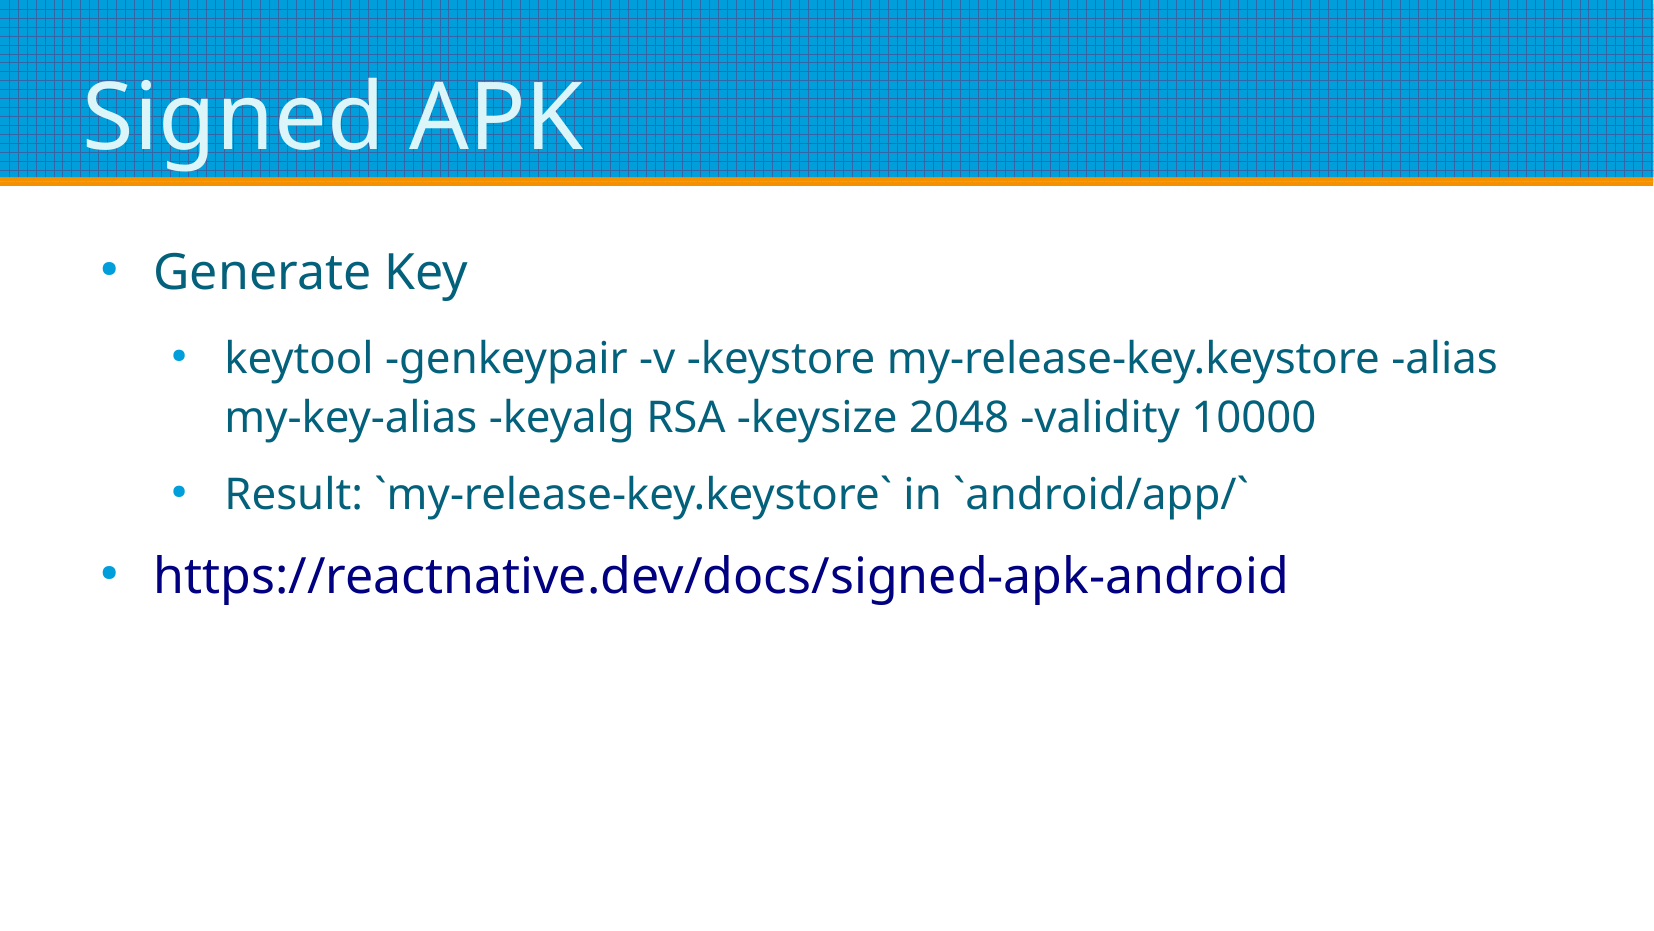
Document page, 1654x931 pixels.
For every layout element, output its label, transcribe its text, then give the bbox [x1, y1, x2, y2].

title Signed APK [82, 14, 1571, 178]
list Generate Key keytool -genkeypair -v -keystore my-release-key.keystore -alias my-key-alias -keyalg RSA -keysize 2048 -validity 10000 Result: `my-release-key.keystore` in `android/app/` https://reactnative.dev/docs/signed-apk-android [82, 236, 1571, 813]
